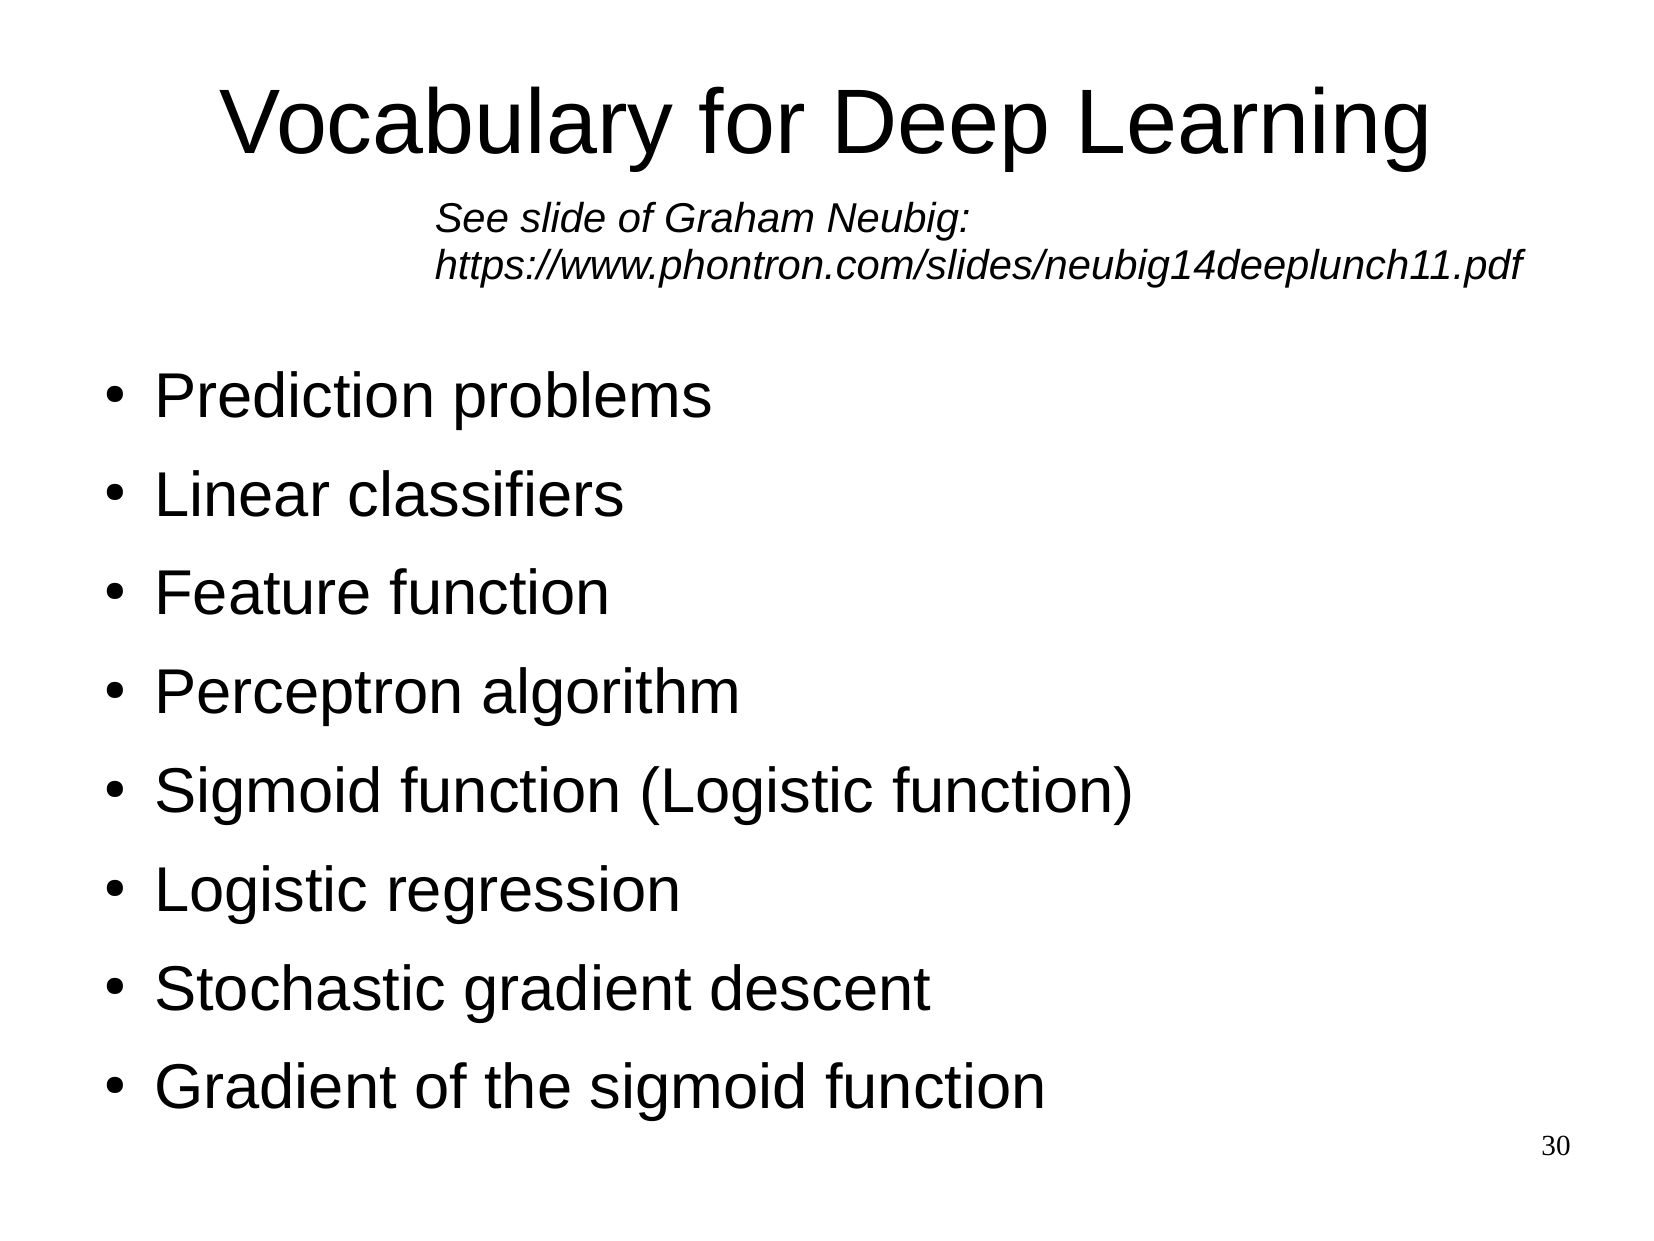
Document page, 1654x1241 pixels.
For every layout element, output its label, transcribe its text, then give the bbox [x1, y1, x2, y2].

title Vocabulary for Deep Learning [82, 49, 1571, 196]
text_box See slide of Graham Neubig: https://www.phontron.com/slides/neubig14deeplunch11.pdf [420, 187, 1579, 301]
list Prediction problems Linear classifiers Feature function Perceptron algorithm Sigmoid function (Logistic function) Logistic regression Stochastic gradient descent Gradient of the sigmoid function [86, 360, 1576, 1126]
